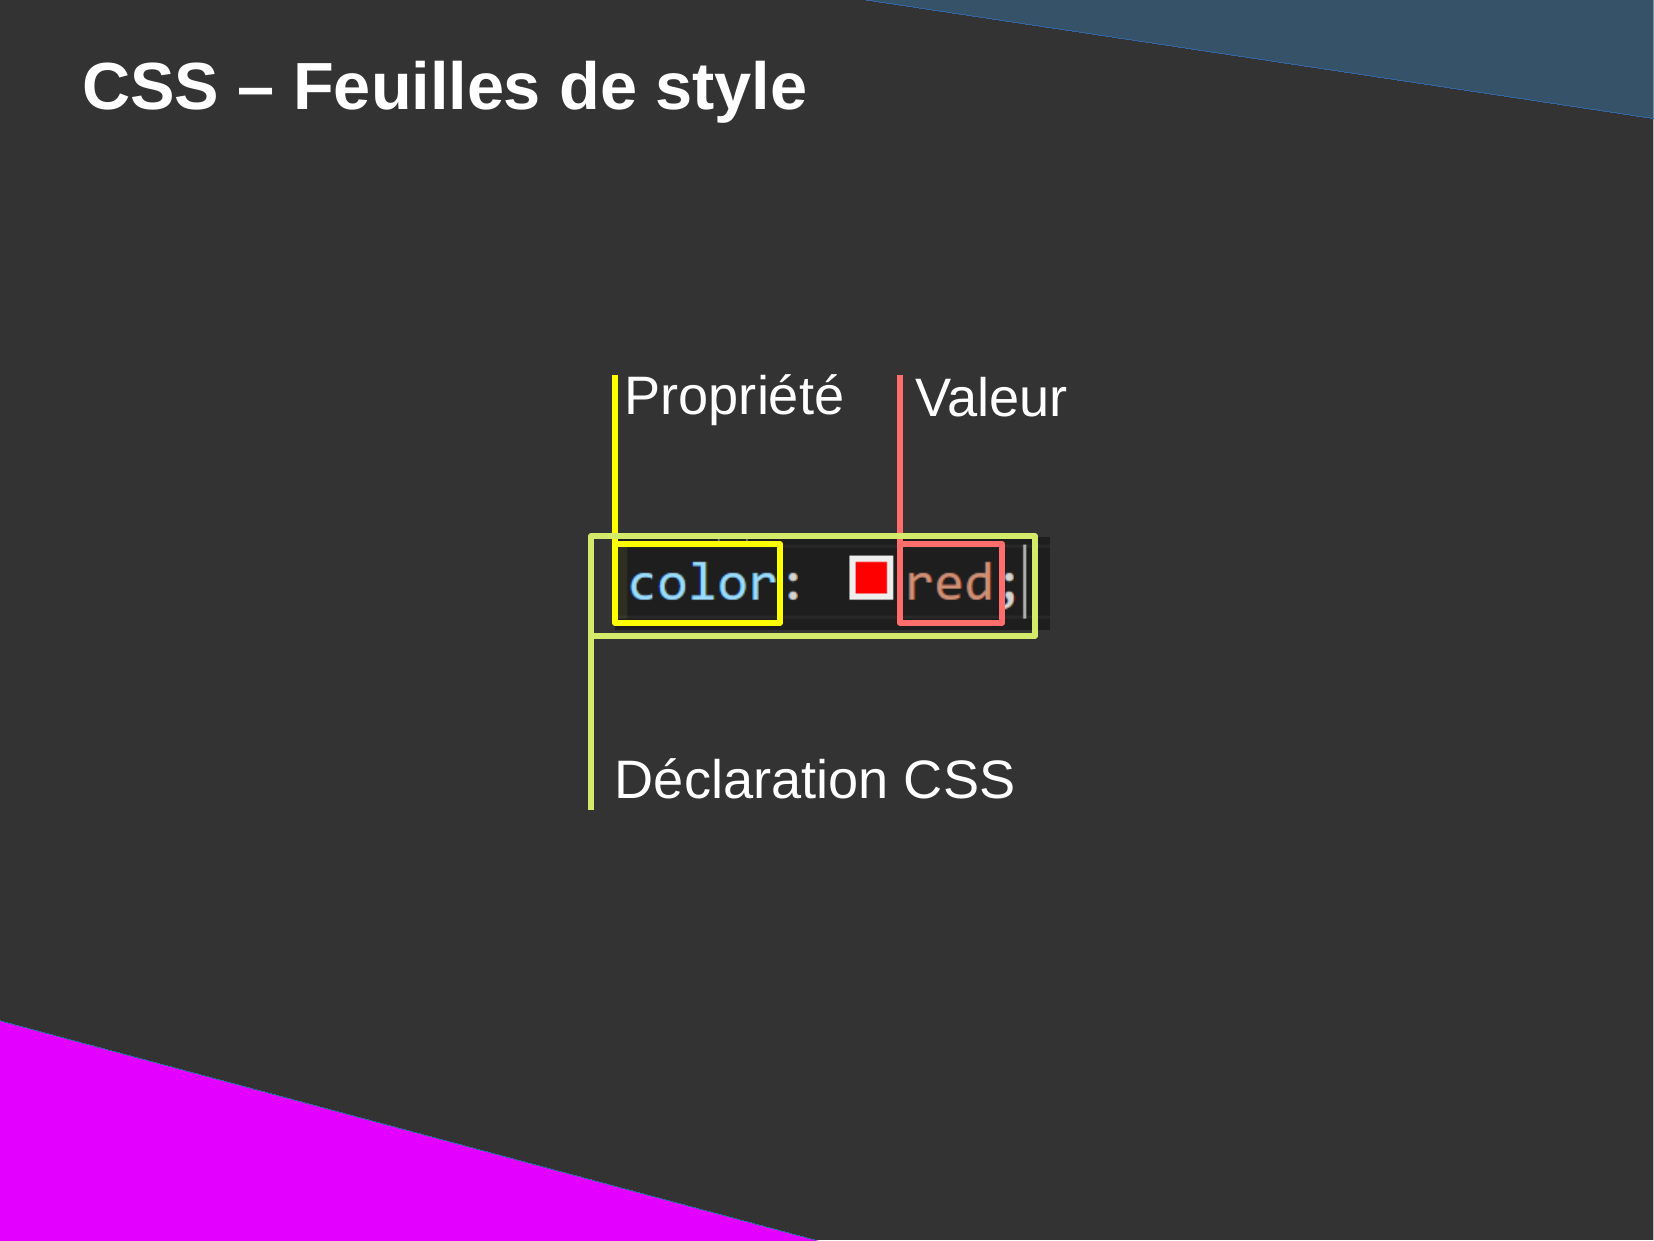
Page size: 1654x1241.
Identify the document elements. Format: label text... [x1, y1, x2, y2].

picture [618, 547, 777, 620]
title Propriété [624, 365, 871, 465]
title Déclaration CSS [614, 749, 1081, 871]
picture [615, 539, 1032, 631]
title Valeur [914, 367, 1155, 459]
text_box [0, 1020, 819, 1241]
text_box [866, 0, 1654, 119]
title CSS – Feuilles de style [82, 49, 1571, 152]
picture [903, 547, 999, 620]
picture [1038, 537, 1050, 631]
